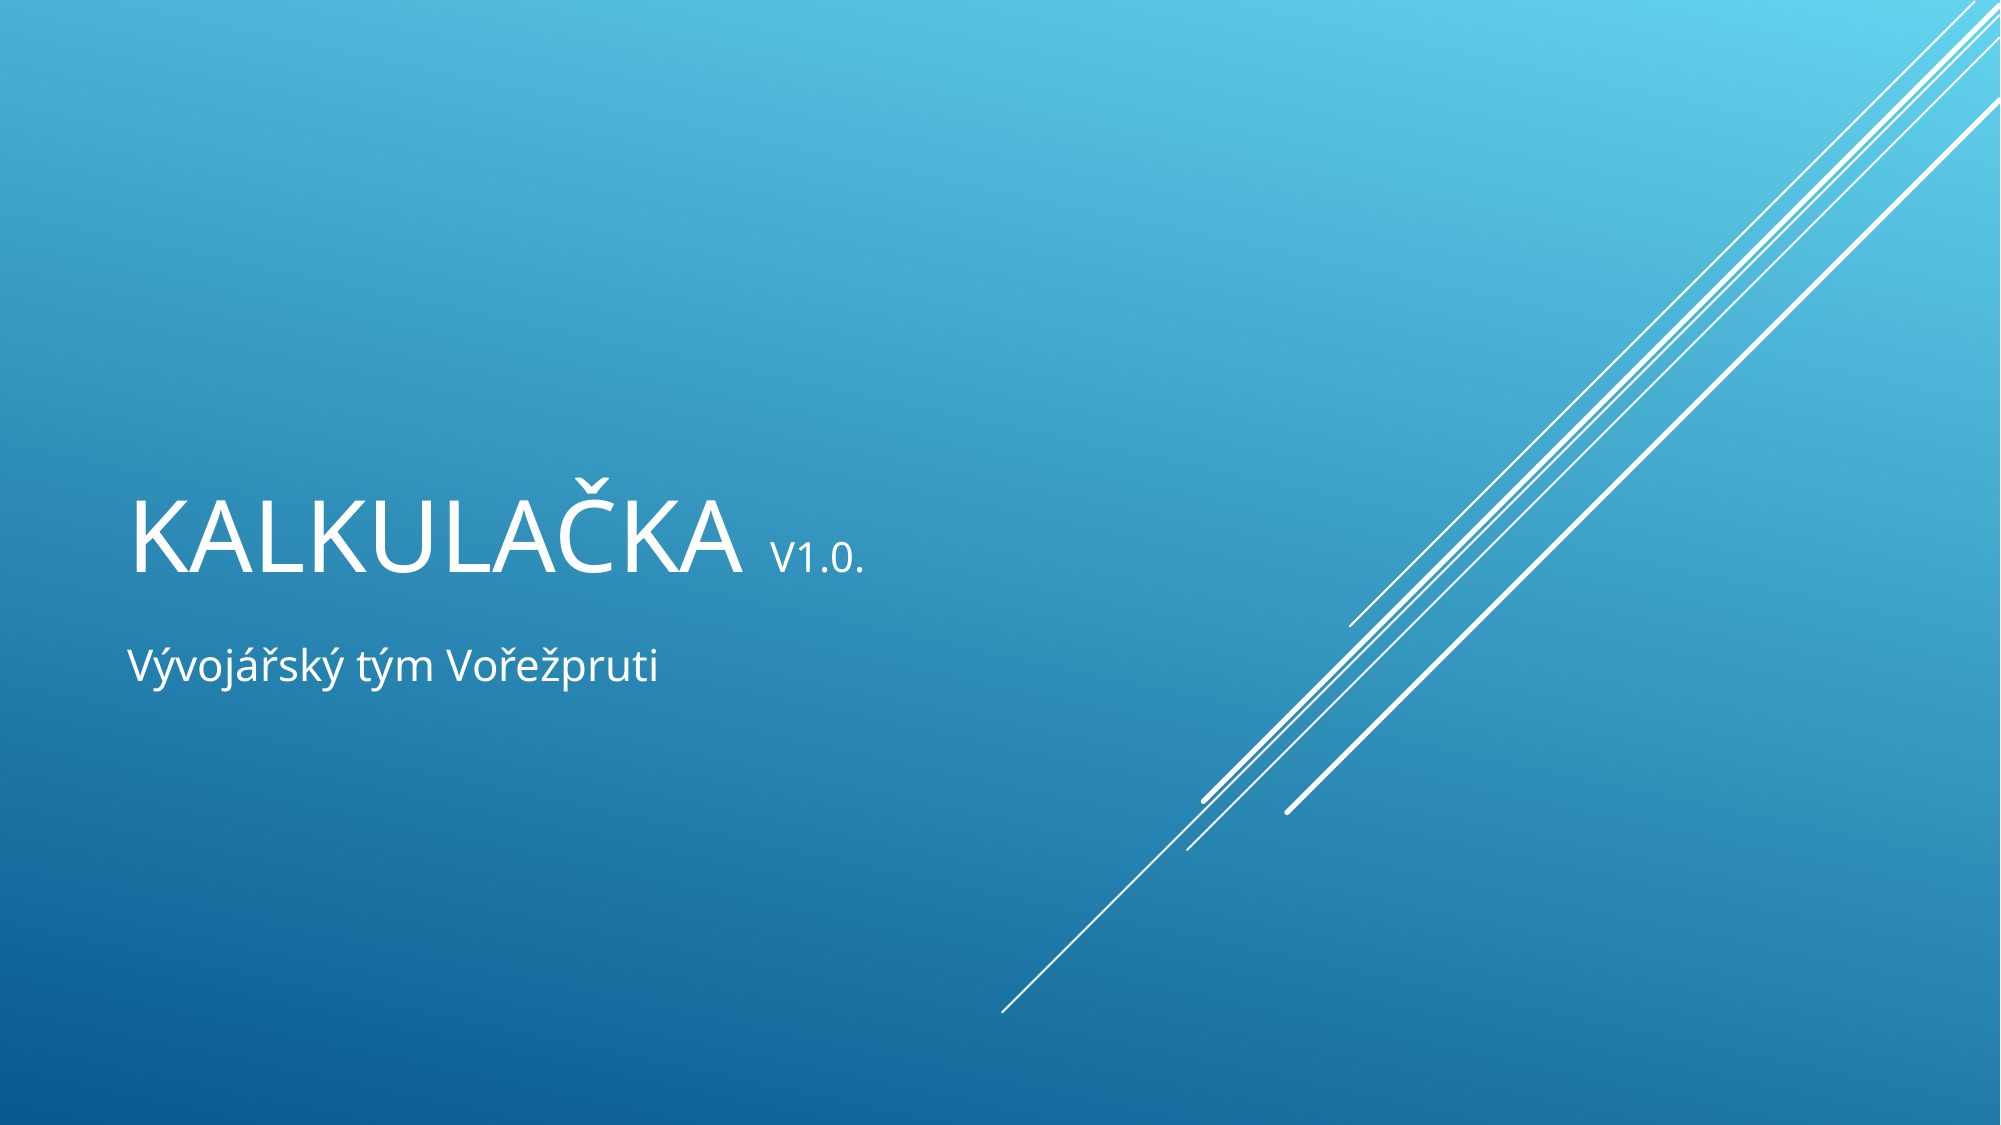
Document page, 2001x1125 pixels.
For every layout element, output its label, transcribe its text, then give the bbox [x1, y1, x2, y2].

subtitle Vývojářský tým Vořežpruti [112, 630, 1163, 950]
title kalkulačka v1.0. [112, 112, 1425, 601]
